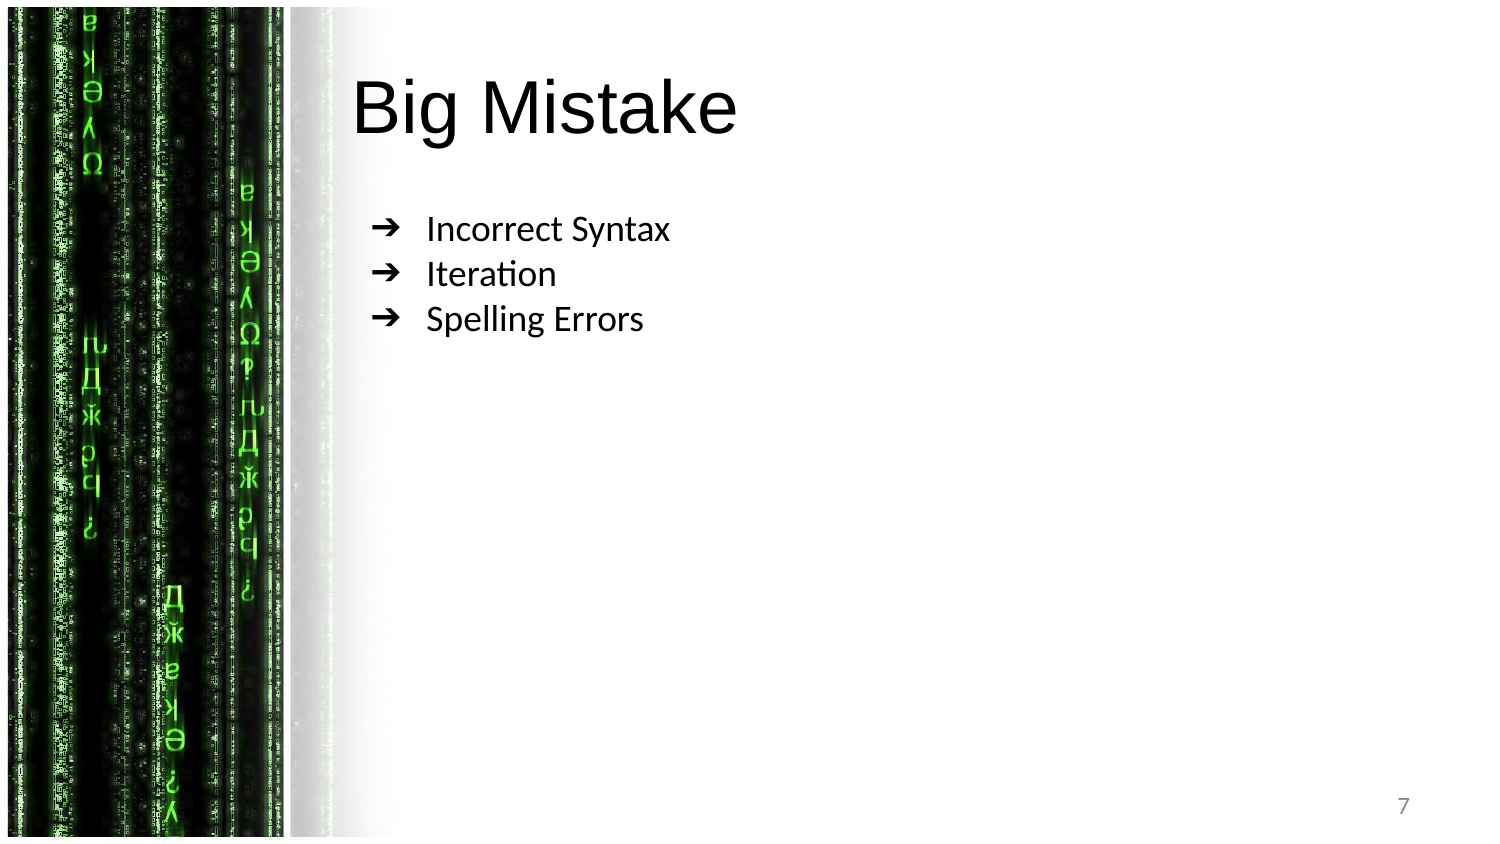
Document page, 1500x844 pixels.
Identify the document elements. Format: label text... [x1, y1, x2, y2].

list Incorrect Syntax Iteration Spelling Errors [336, 196, 1425, 754]
title Big Mistake [336, 33, 1425, 175]
picture [0, 0, 1500, 844]
slide_number <number> [1074, 782, 1425, 827]
